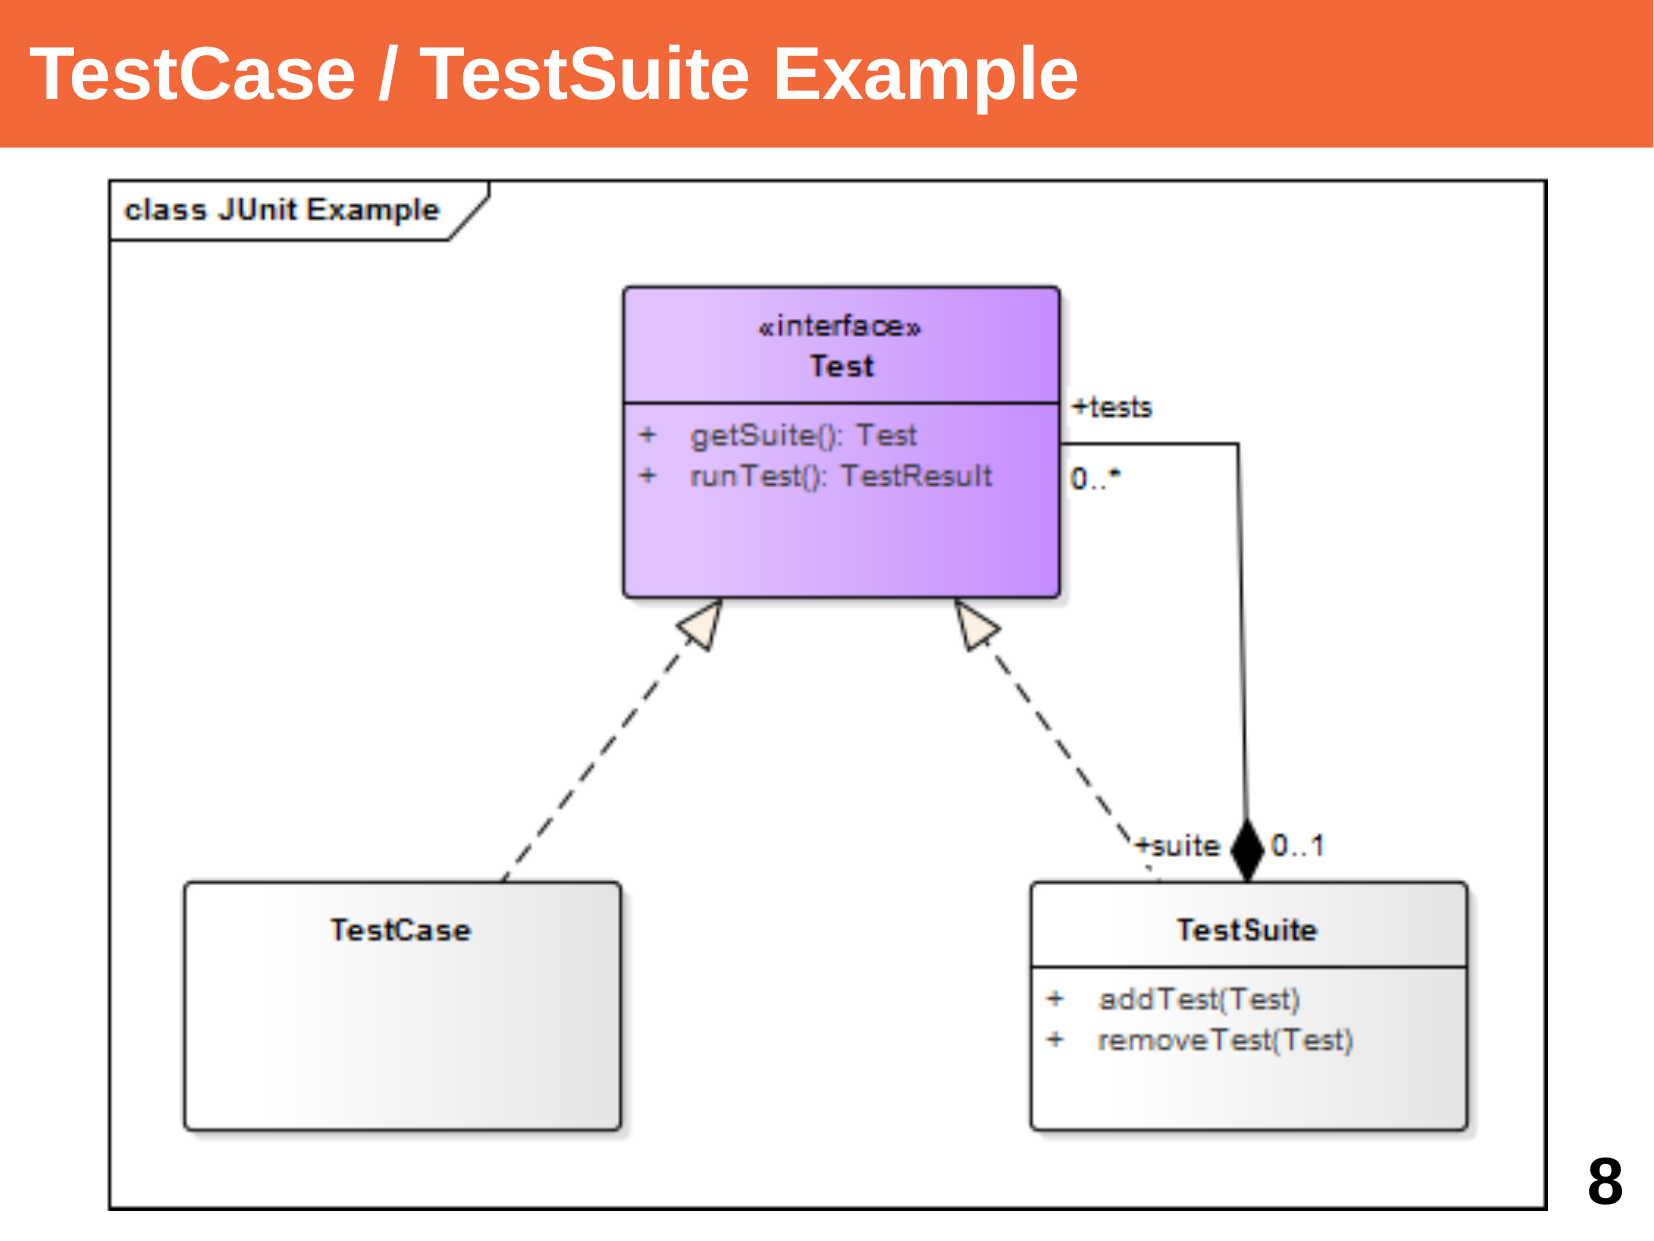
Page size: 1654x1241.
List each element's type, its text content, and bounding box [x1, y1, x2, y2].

title TestCase / TestSuite Example [0, 0, 1654, 148]
picture [106, 177, 1548, 1211]
